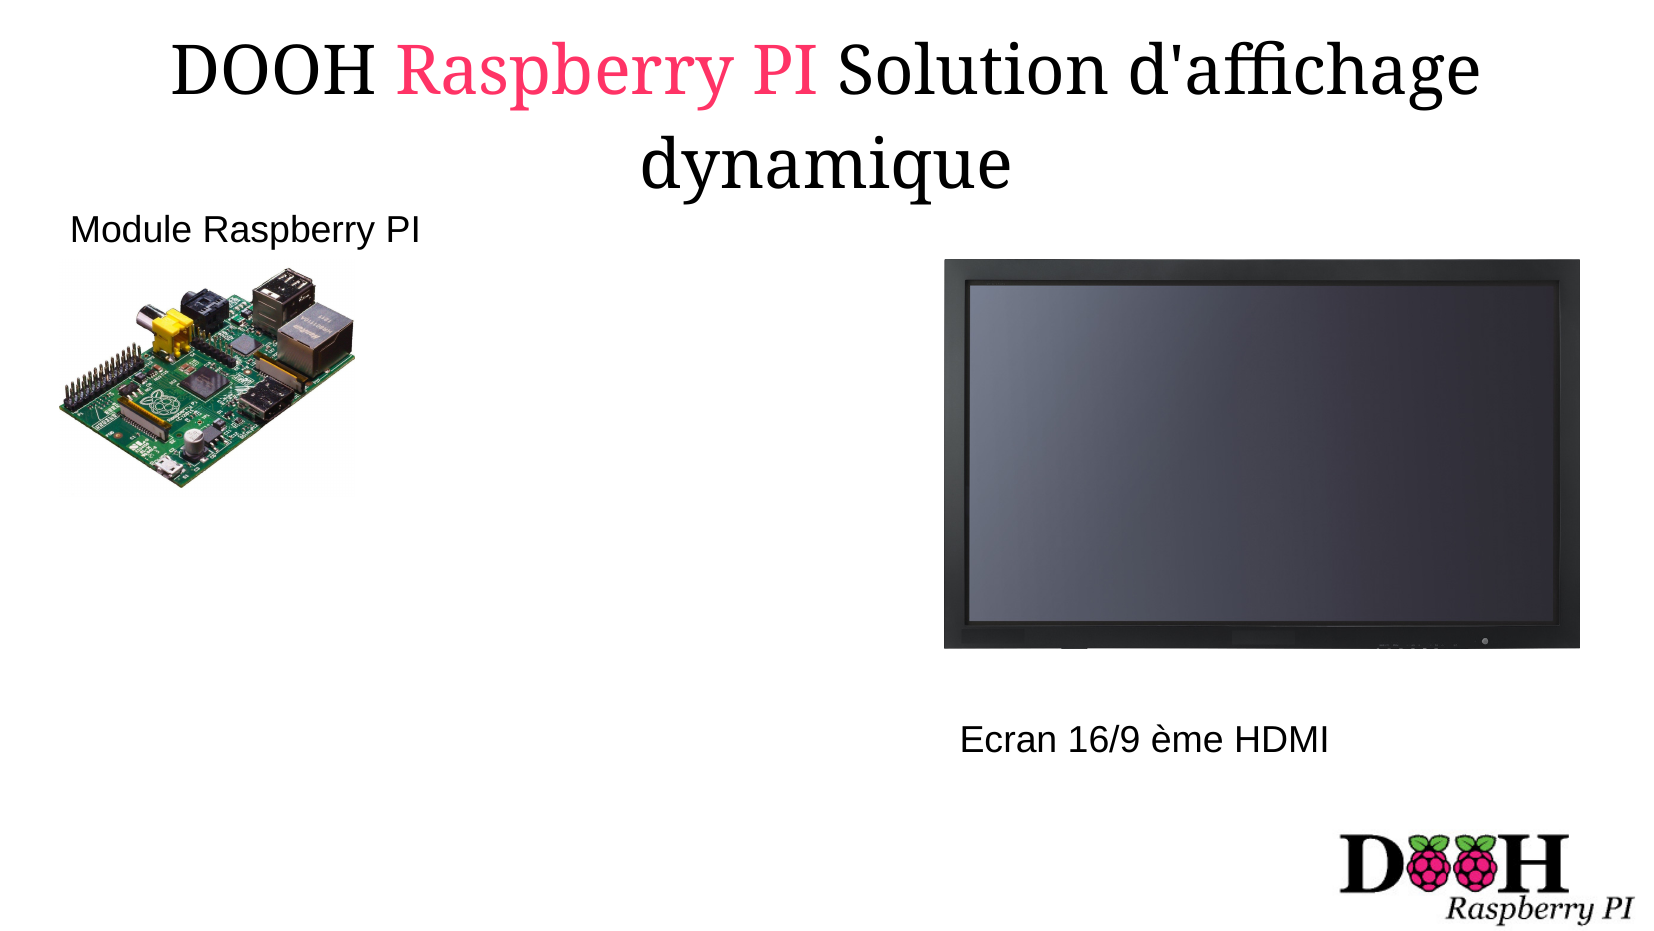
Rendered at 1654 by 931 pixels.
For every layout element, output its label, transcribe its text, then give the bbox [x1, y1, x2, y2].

title DOOH Raspberry PI Solution d'affichage dynamique [82, 36, 1571, 193]
text_box Module Raspberry PI [55, 200, 438, 258]
text_box Ecran 16/9 ème HDMI [944, 710, 1346, 768]
picture [0, 0, 1654, 931]
